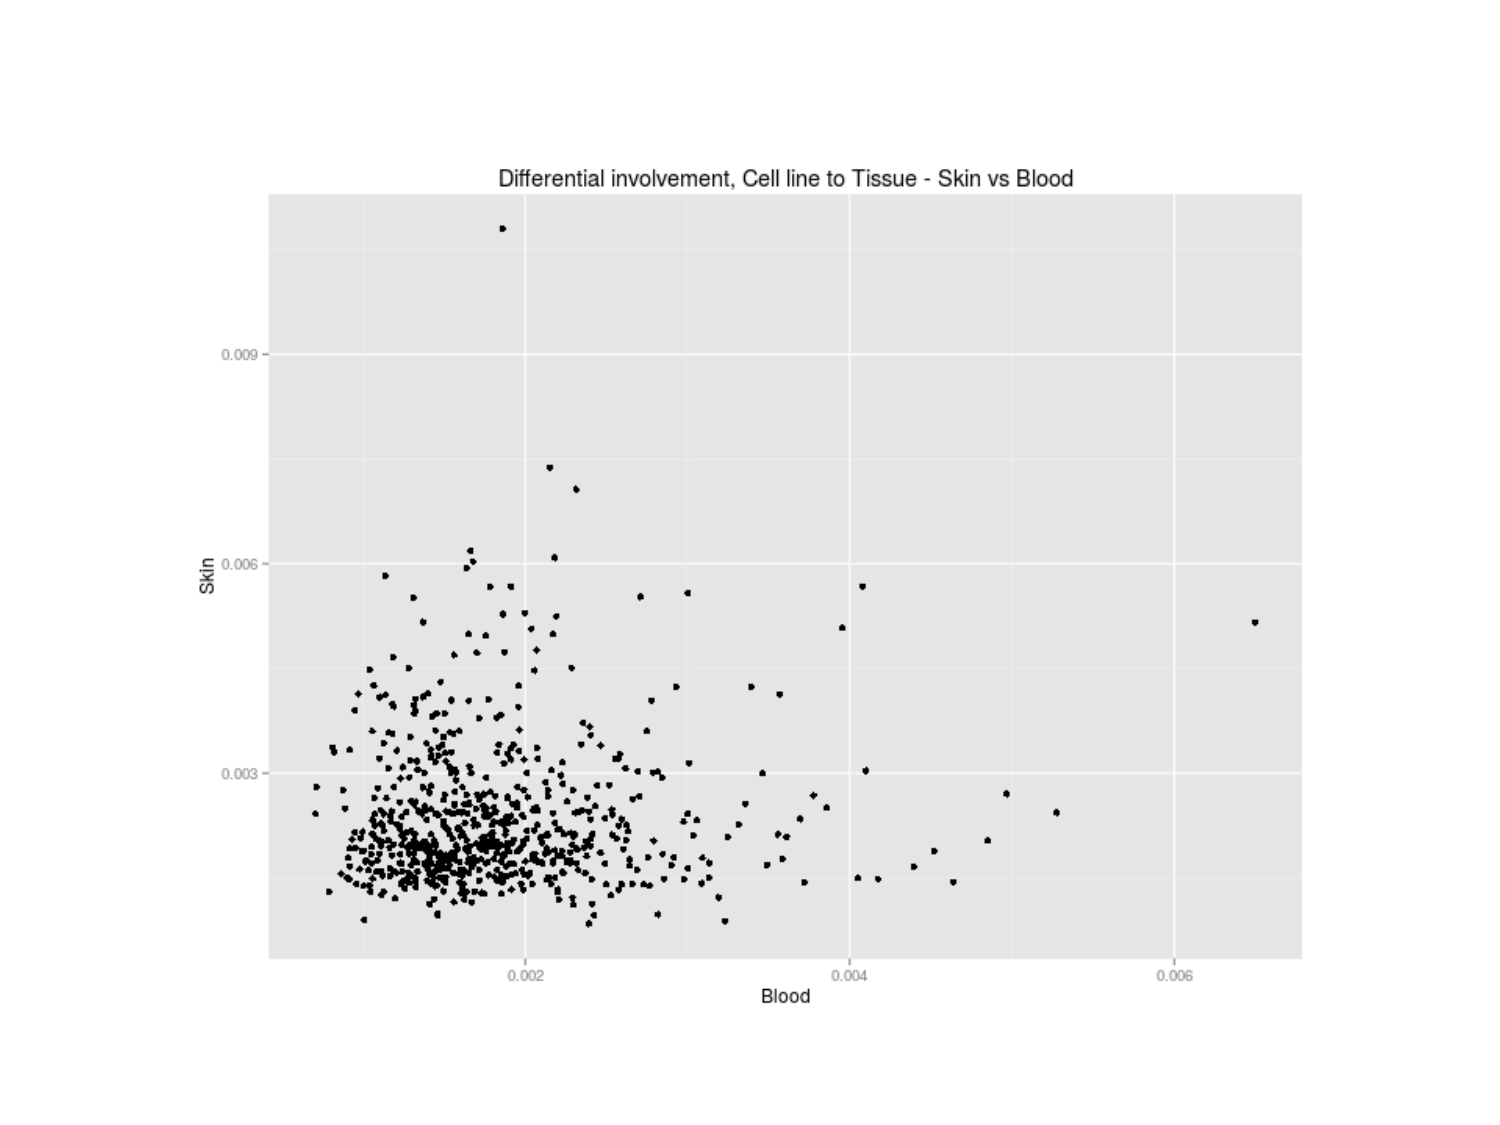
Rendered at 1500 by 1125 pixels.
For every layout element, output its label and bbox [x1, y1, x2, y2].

picture [178, 132, 1332, 1025]
